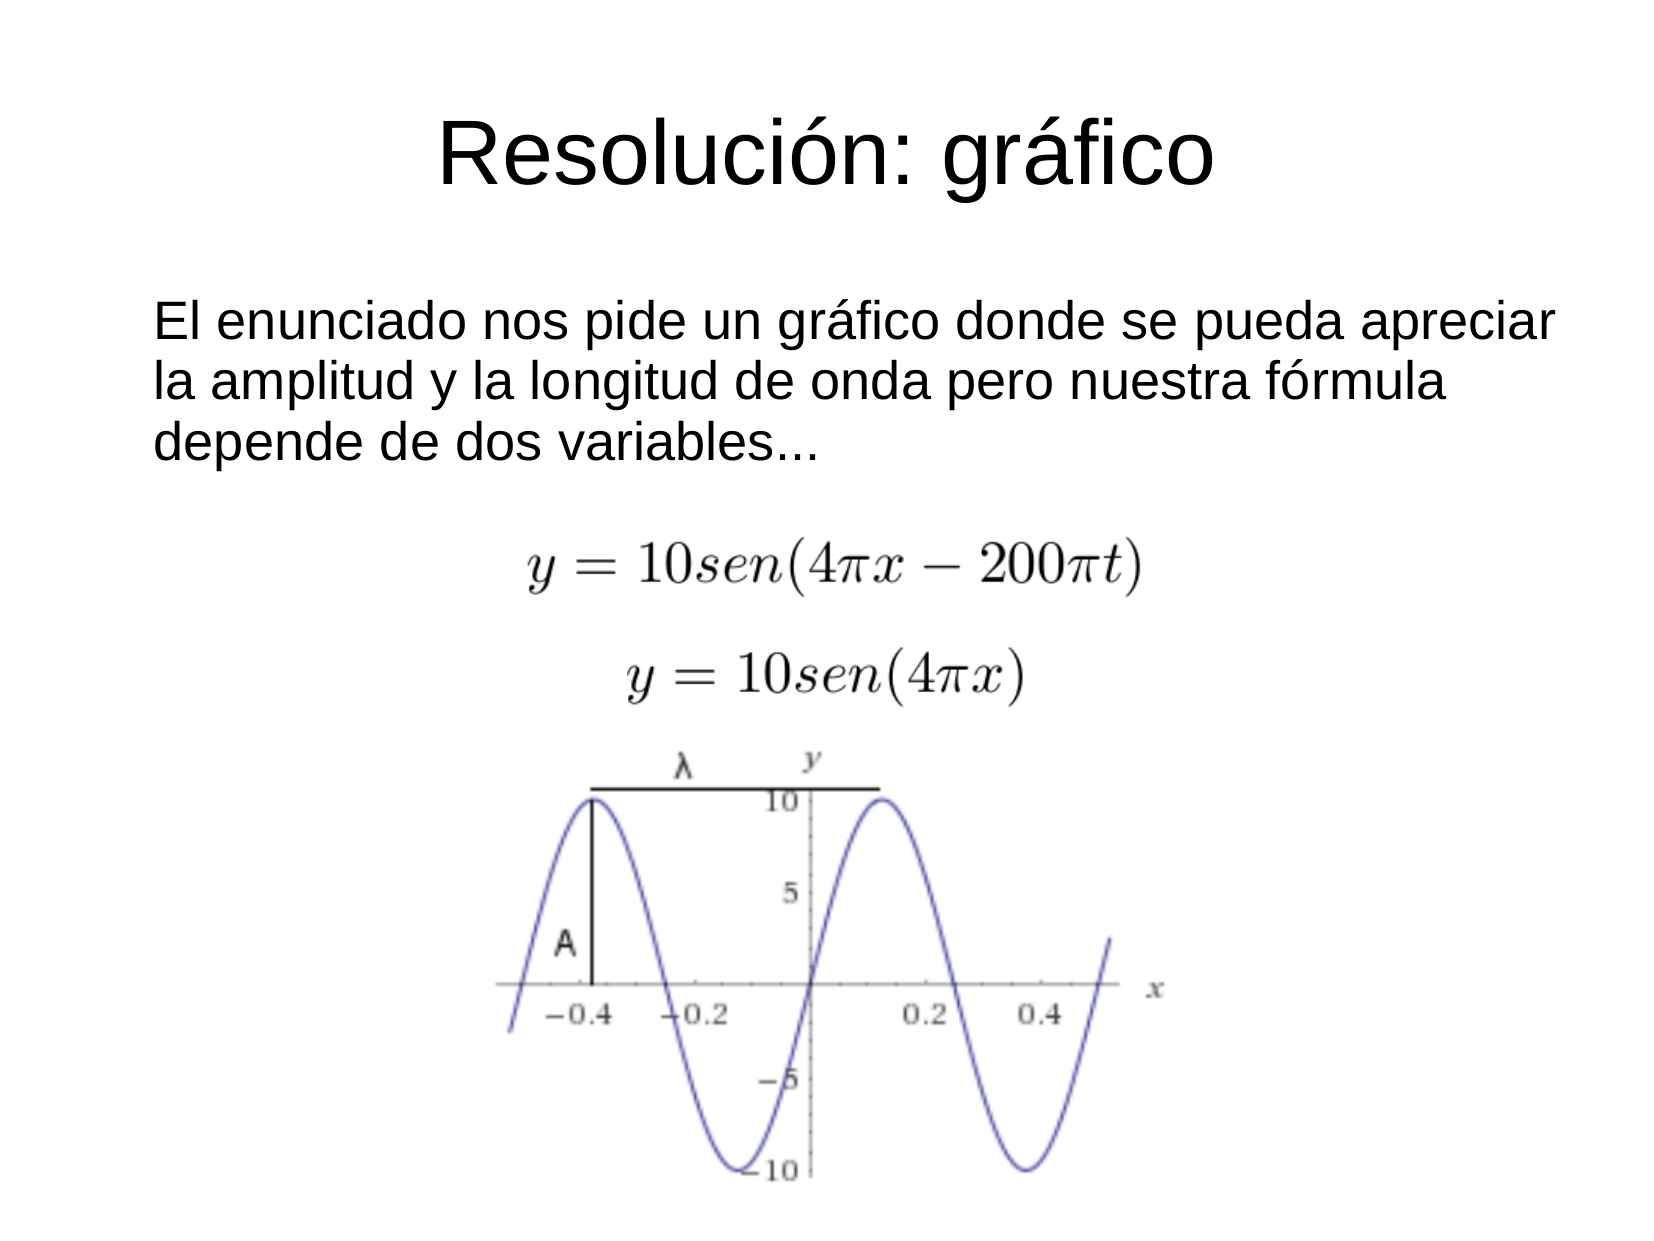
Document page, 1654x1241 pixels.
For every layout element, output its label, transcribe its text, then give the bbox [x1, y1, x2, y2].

title Resolución: gráfico [82, 49, 1571, 257]
picture [627, 640, 1026, 711]
picture [485, 731, 1182, 1193]
picture [517, 528, 1148, 598]
list El enunciado nos pide un gráfico donde se pueda apreciar la amplitud y la longitud de onda pero nuestra fórmula depende de dos variables... [82, 290, 1571, 634]
